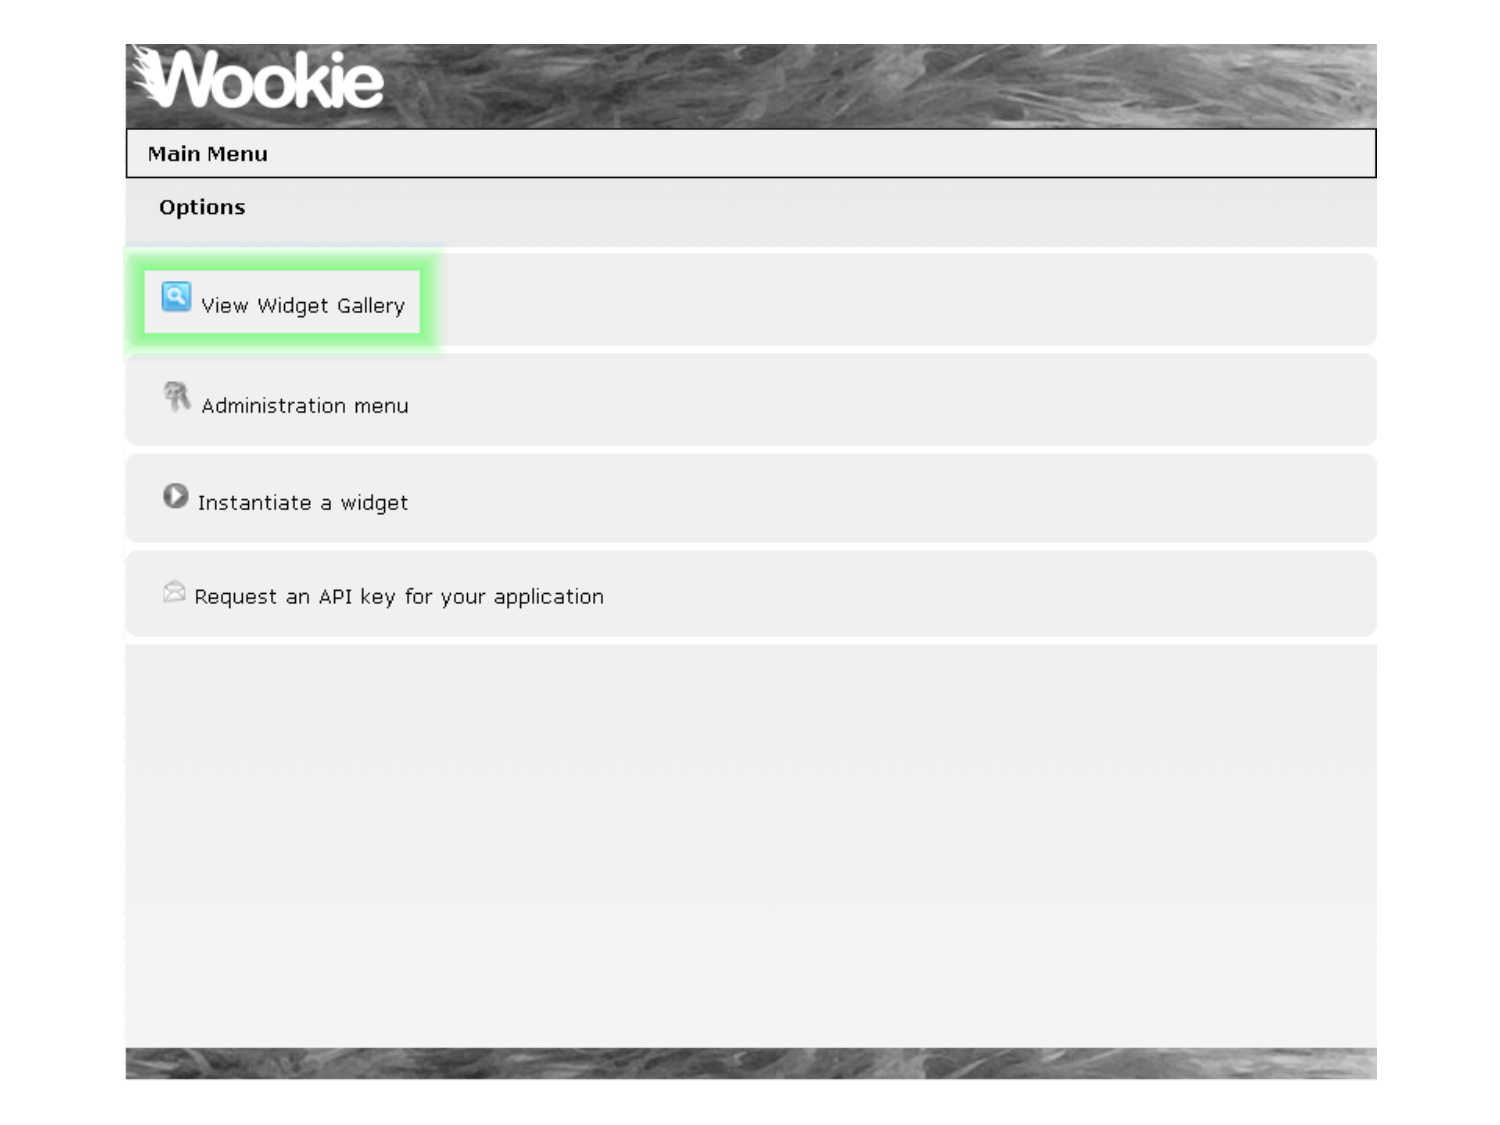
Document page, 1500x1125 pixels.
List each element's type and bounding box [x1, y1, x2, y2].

picture [123, 44, 1377, 1081]
